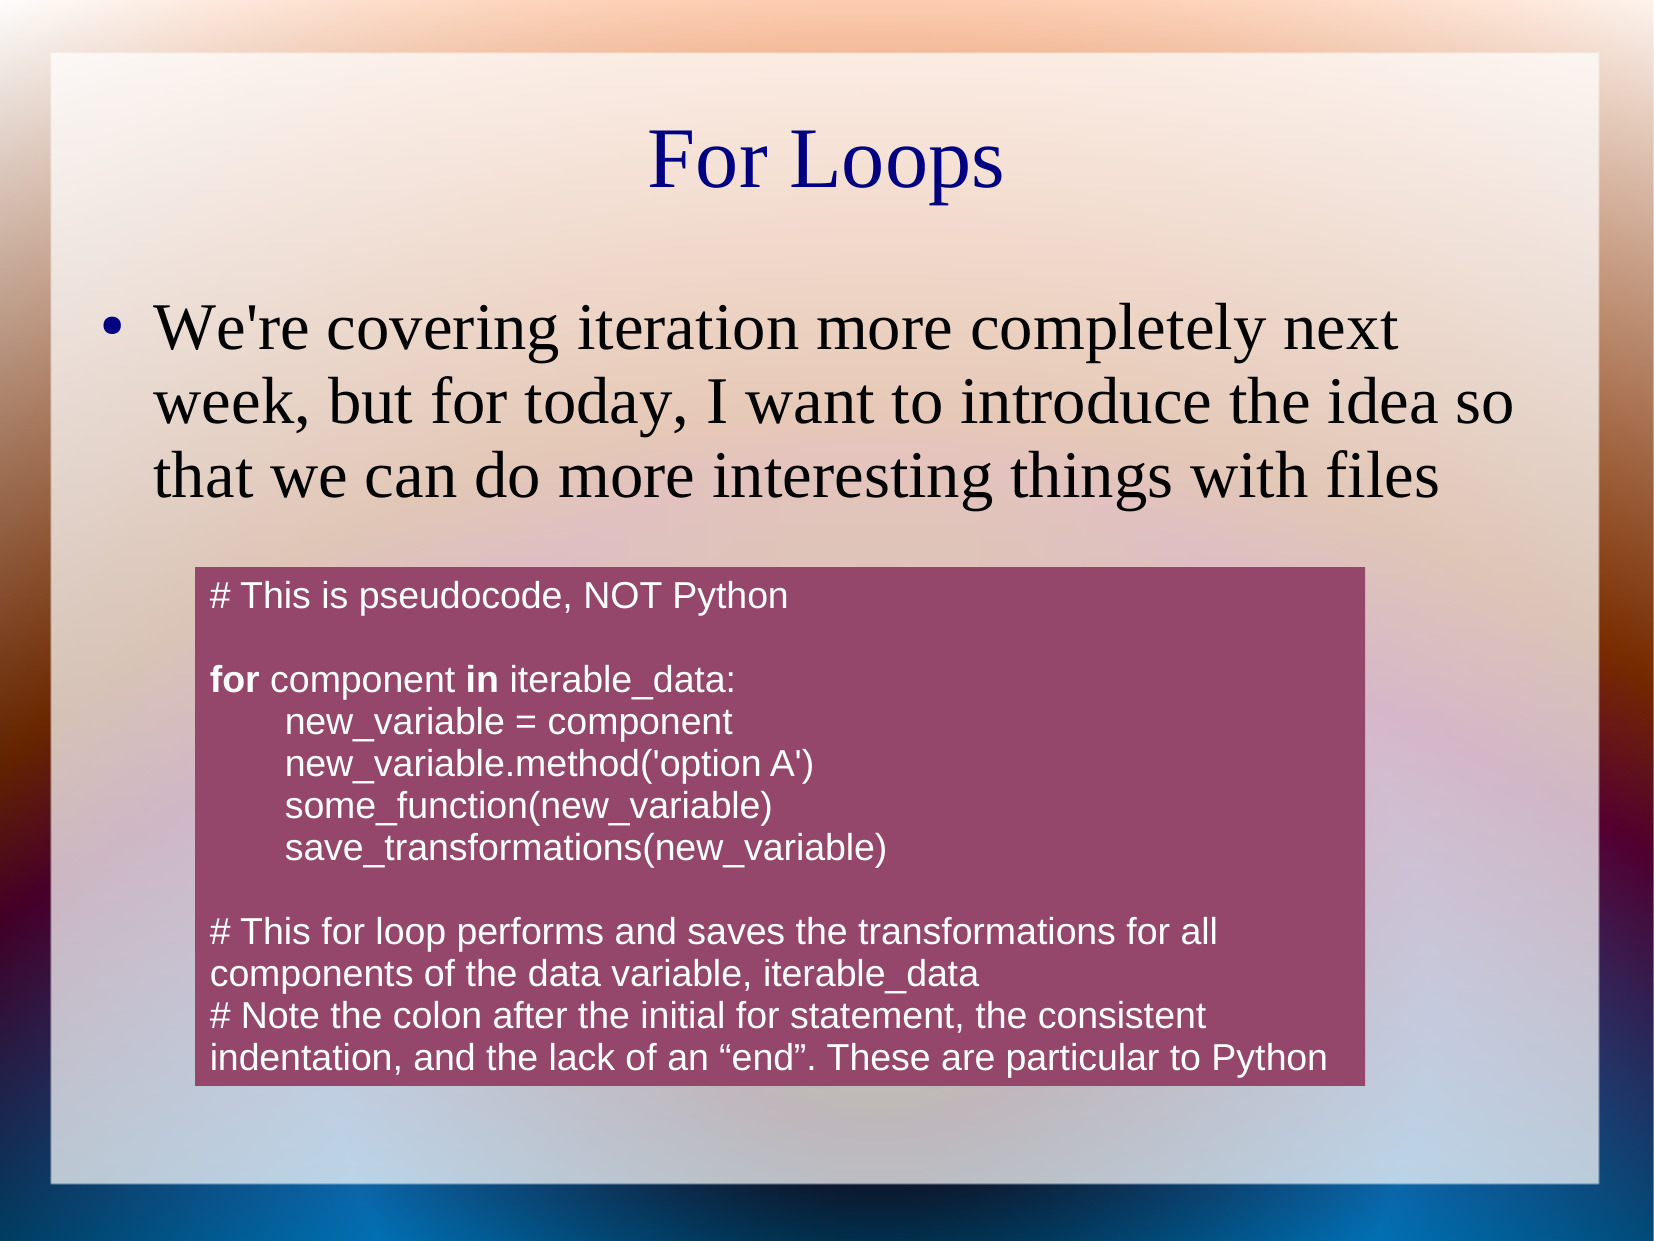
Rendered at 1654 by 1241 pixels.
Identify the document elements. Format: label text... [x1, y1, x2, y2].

text_box # This is pseudocode, NOT Python for component in iterable_data: new_variable = component new_variable.method('option A') some_function(new_variable) save_transformations(new_variable) # This for loop performs and saves the transformations for all components of the data variable, iterable_data # Note the colon after the initial for statement, the consistent indentation, and the lack of an “end”. These are particular to Python [195, 567, 1366, 1086]
picture [0, 0, 1654, 1241]
title For Loops [82, 55, 1571, 263]
list We're covering iteration more completely next week, but for today, I want to introduce the idea so that we can do more interesting things with files [82, 290, 1571, 1010]
